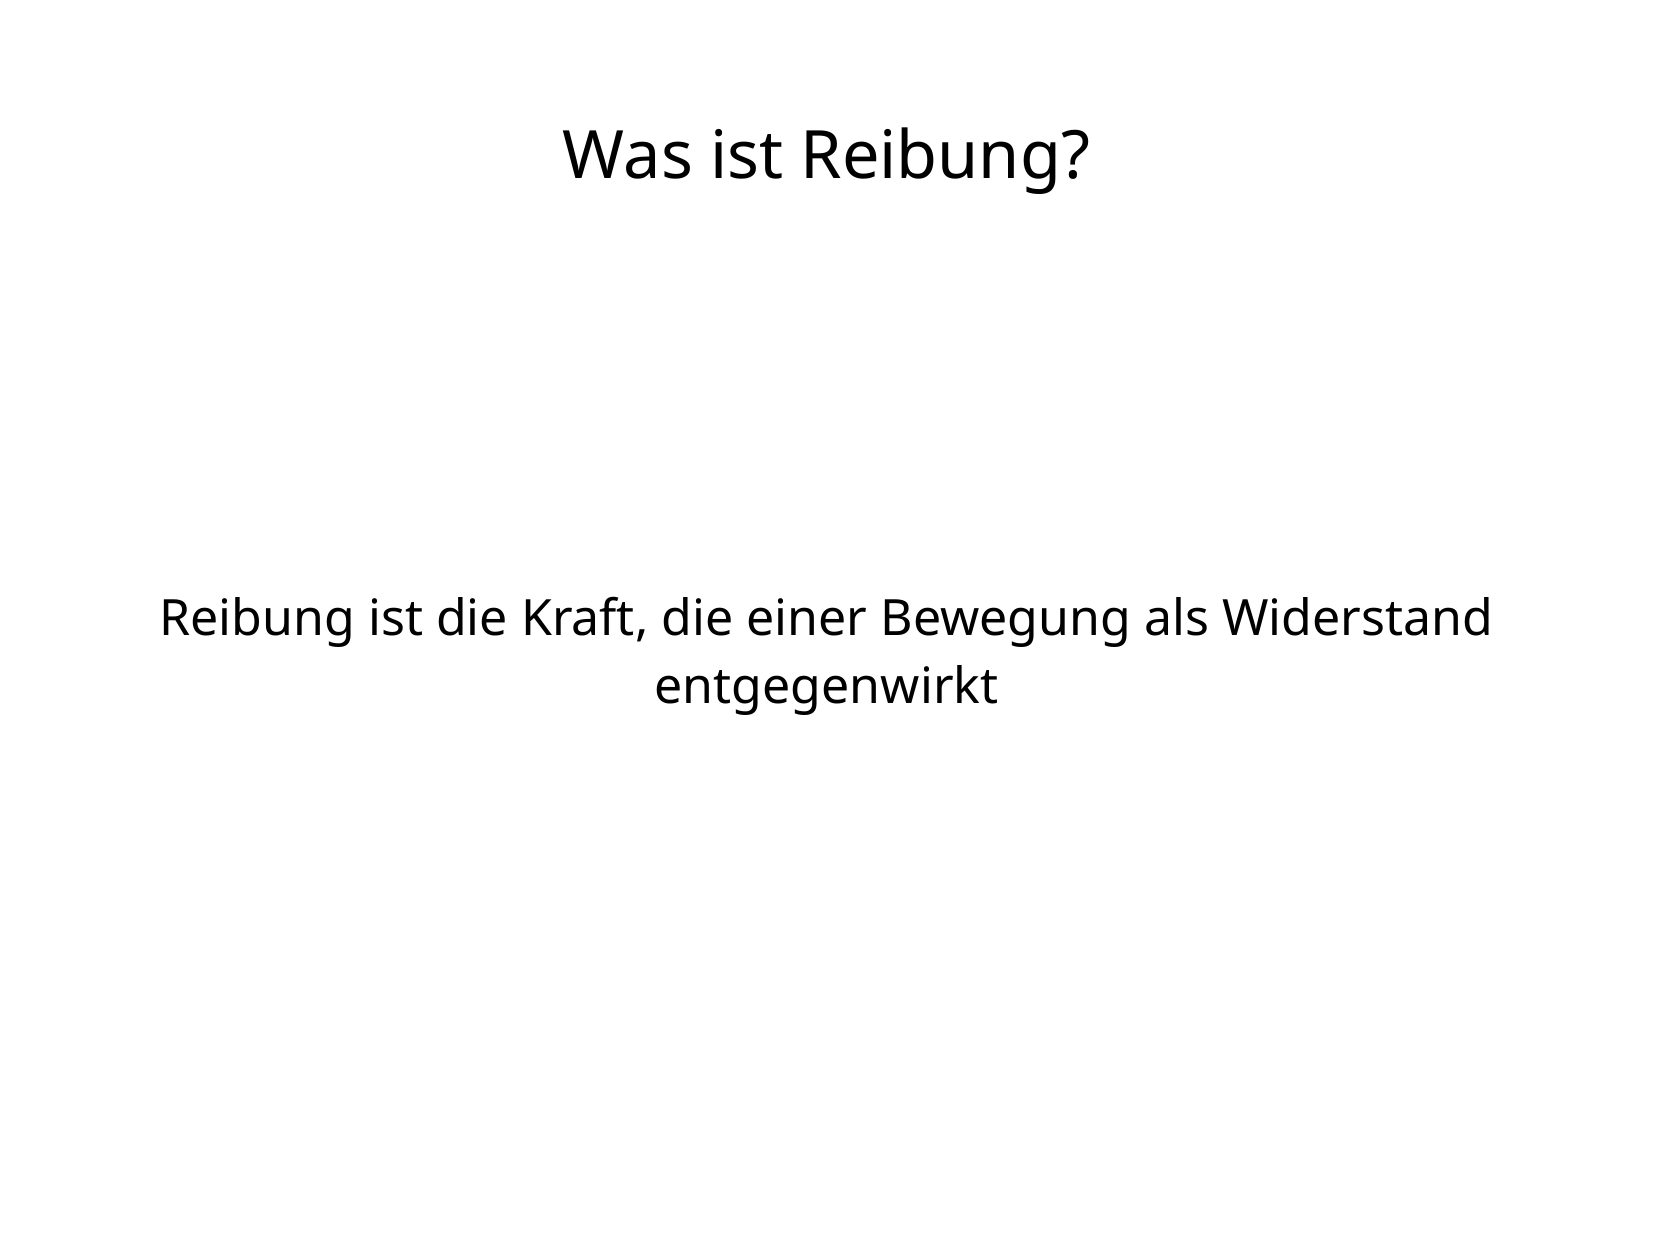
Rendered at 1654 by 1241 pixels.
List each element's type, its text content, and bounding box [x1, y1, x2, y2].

title Was ist Reibung? [82, 49, 1571, 257]
subtitle Reibung ist die Kraft, die einer Bewegung als Widerstand entgegenwirkt [82, 290, 1571, 1010]
